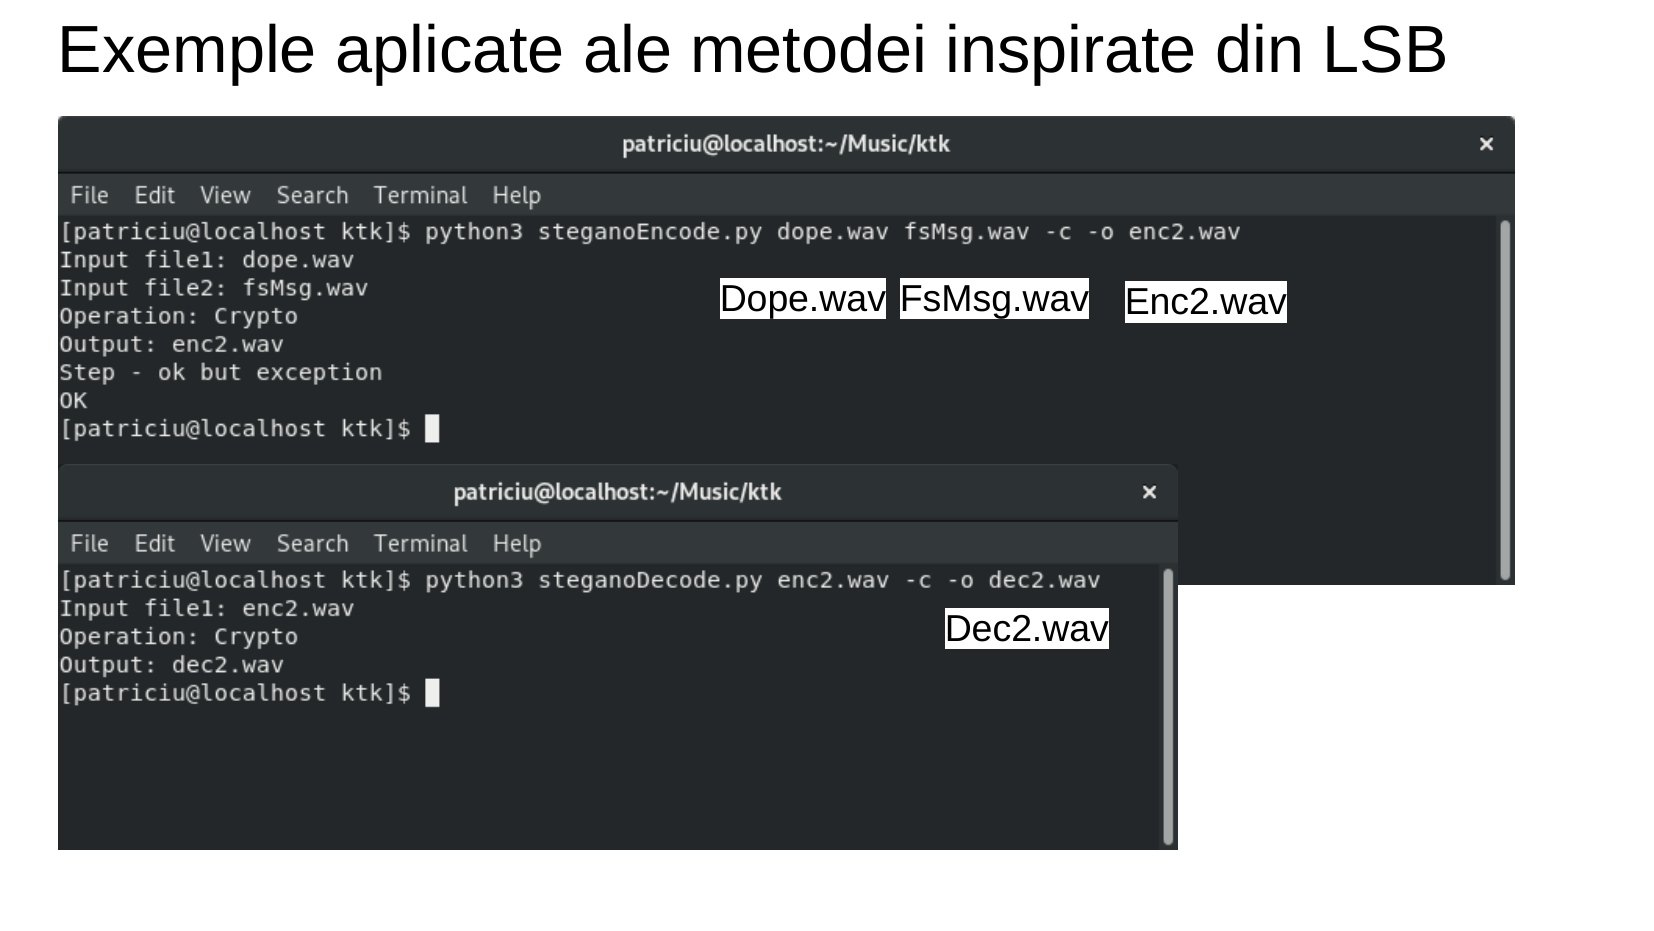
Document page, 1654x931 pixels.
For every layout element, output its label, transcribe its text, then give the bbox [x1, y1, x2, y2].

text_box Dec2.wav [930, 600, 1231, 657]
text_box Dope.wav [705, 270, 885, 346]
text_box FsMsg.wav [885, 270, 1111, 369]
text_box Enc2.wav [1110, 273, 1441, 331]
title Exemple aplicate ale metodei inspirate din LSB [0, 0, 1531, 124]
picture [58, 116, 1516, 850]
